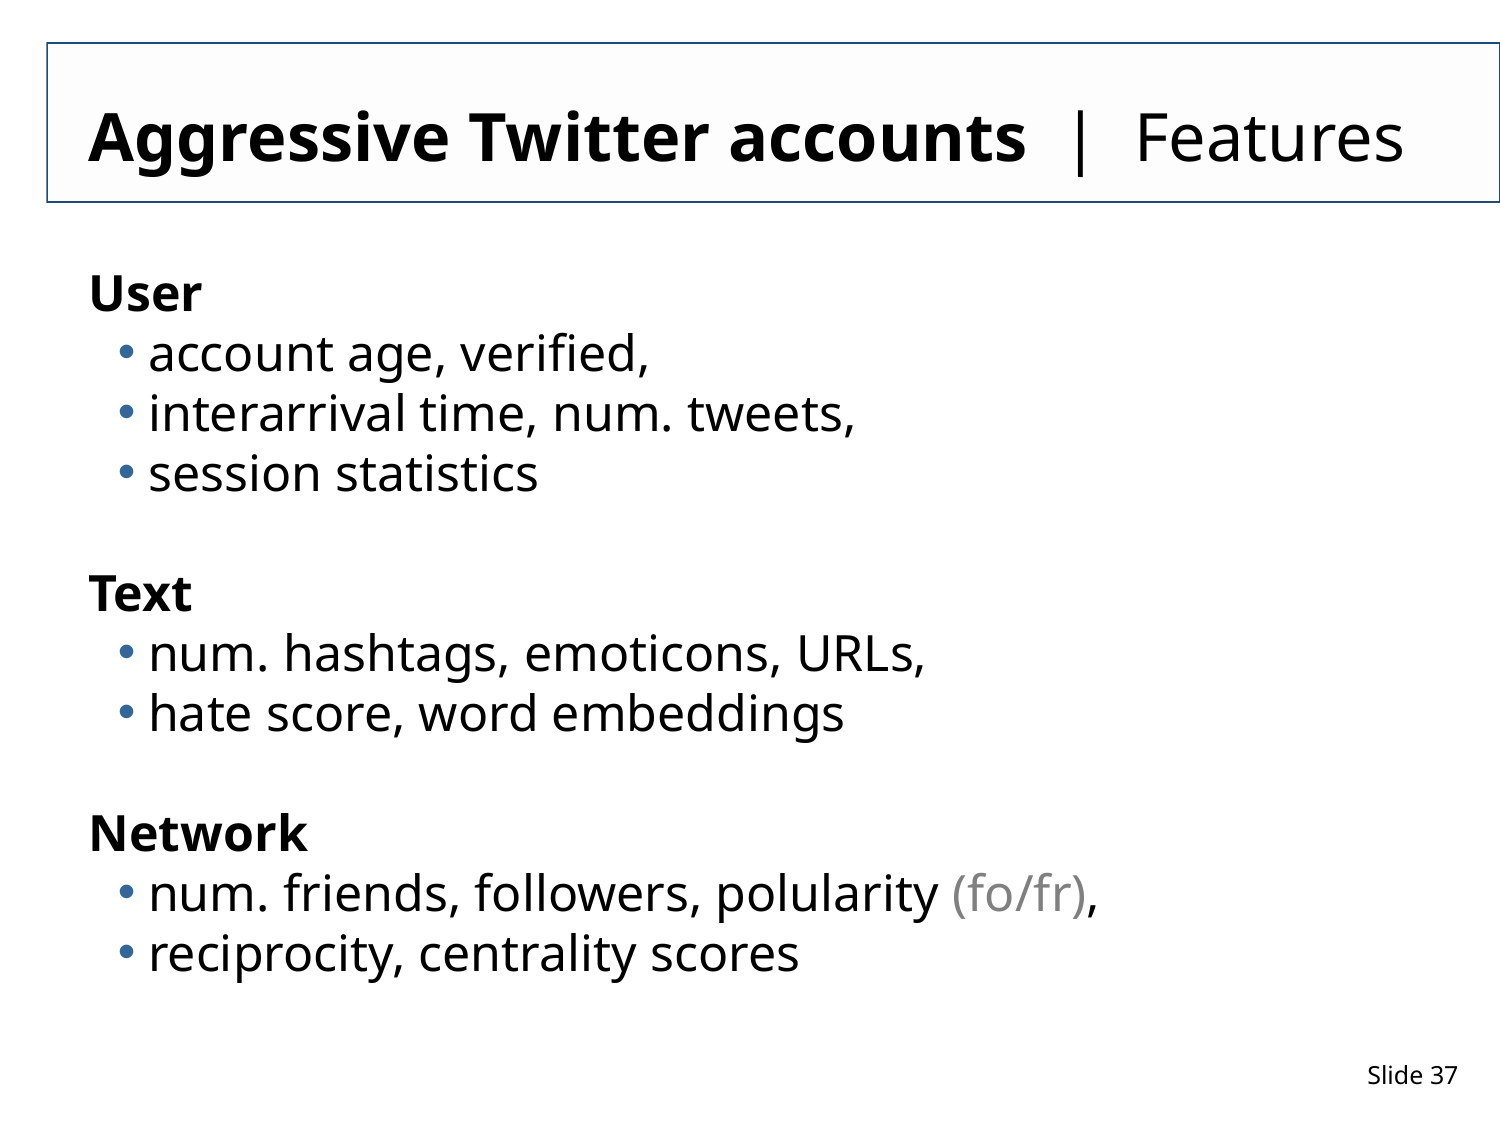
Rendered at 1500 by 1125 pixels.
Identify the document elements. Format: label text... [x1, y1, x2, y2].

text_box User account age, verified, interarrival time, num. tweets, session statistics Text num. hashtags, emoticons, URLs, hate score, word embeddings Network num. friends, followers, polularity (fo/fr), reciprocity, centrality scores [88, 260, 1435, 1029]
text_box Aggressive Twitter accounts | Features [88, 42, 1469, 176]
